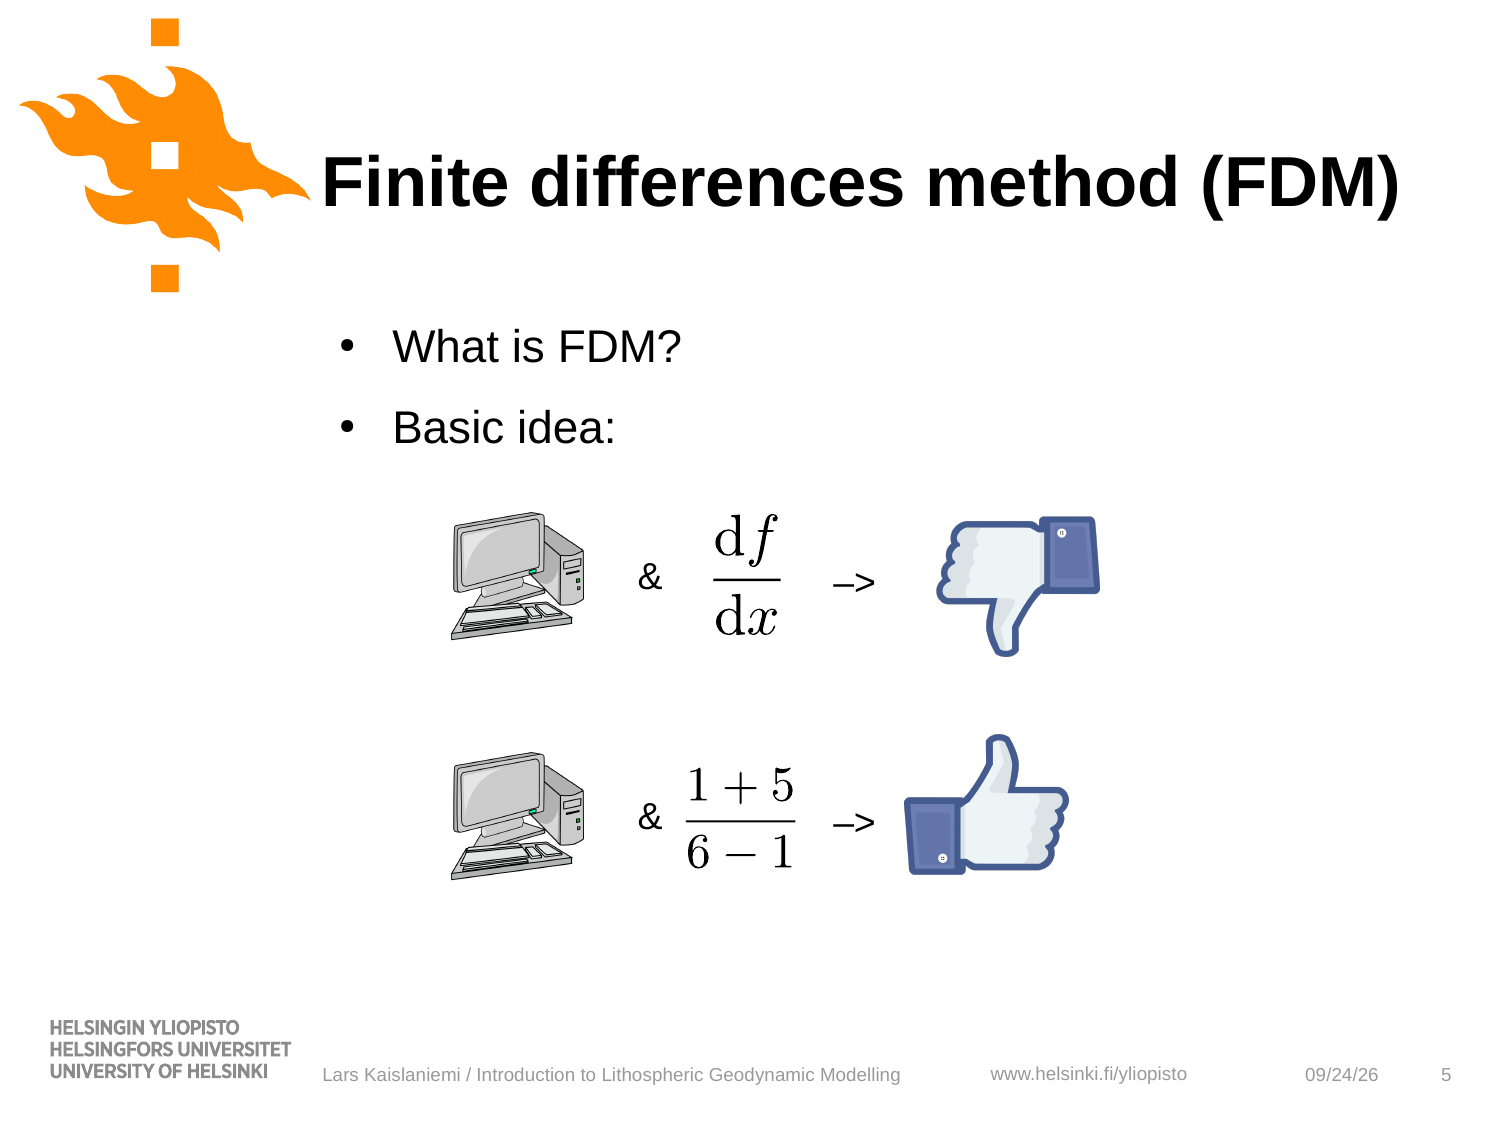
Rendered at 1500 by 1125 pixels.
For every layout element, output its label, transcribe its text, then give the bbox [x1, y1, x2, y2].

text_box –> [818, 553, 892, 611]
text_box –> [818, 794, 891, 852]
text_box [713, 513, 781, 636]
text_box & [623, 547, 675, 605]
picture [450, 506, 585, 641]
title Finite differences method (FDM) [321, 87, 1447, 276]
picture [450, 746, 585, 881]
list What is FDM? Basic idea: [321, 321, 1447, 486]
picture [904, 734, 1070, 876]
picture [935, 515, 1100, 657]
text_box & [622, 788, 675, 846]
picture [32, 1001, 309, 1096]
picture [0, 0, 337, 318]
text_box [685, 767, 796, 872]
